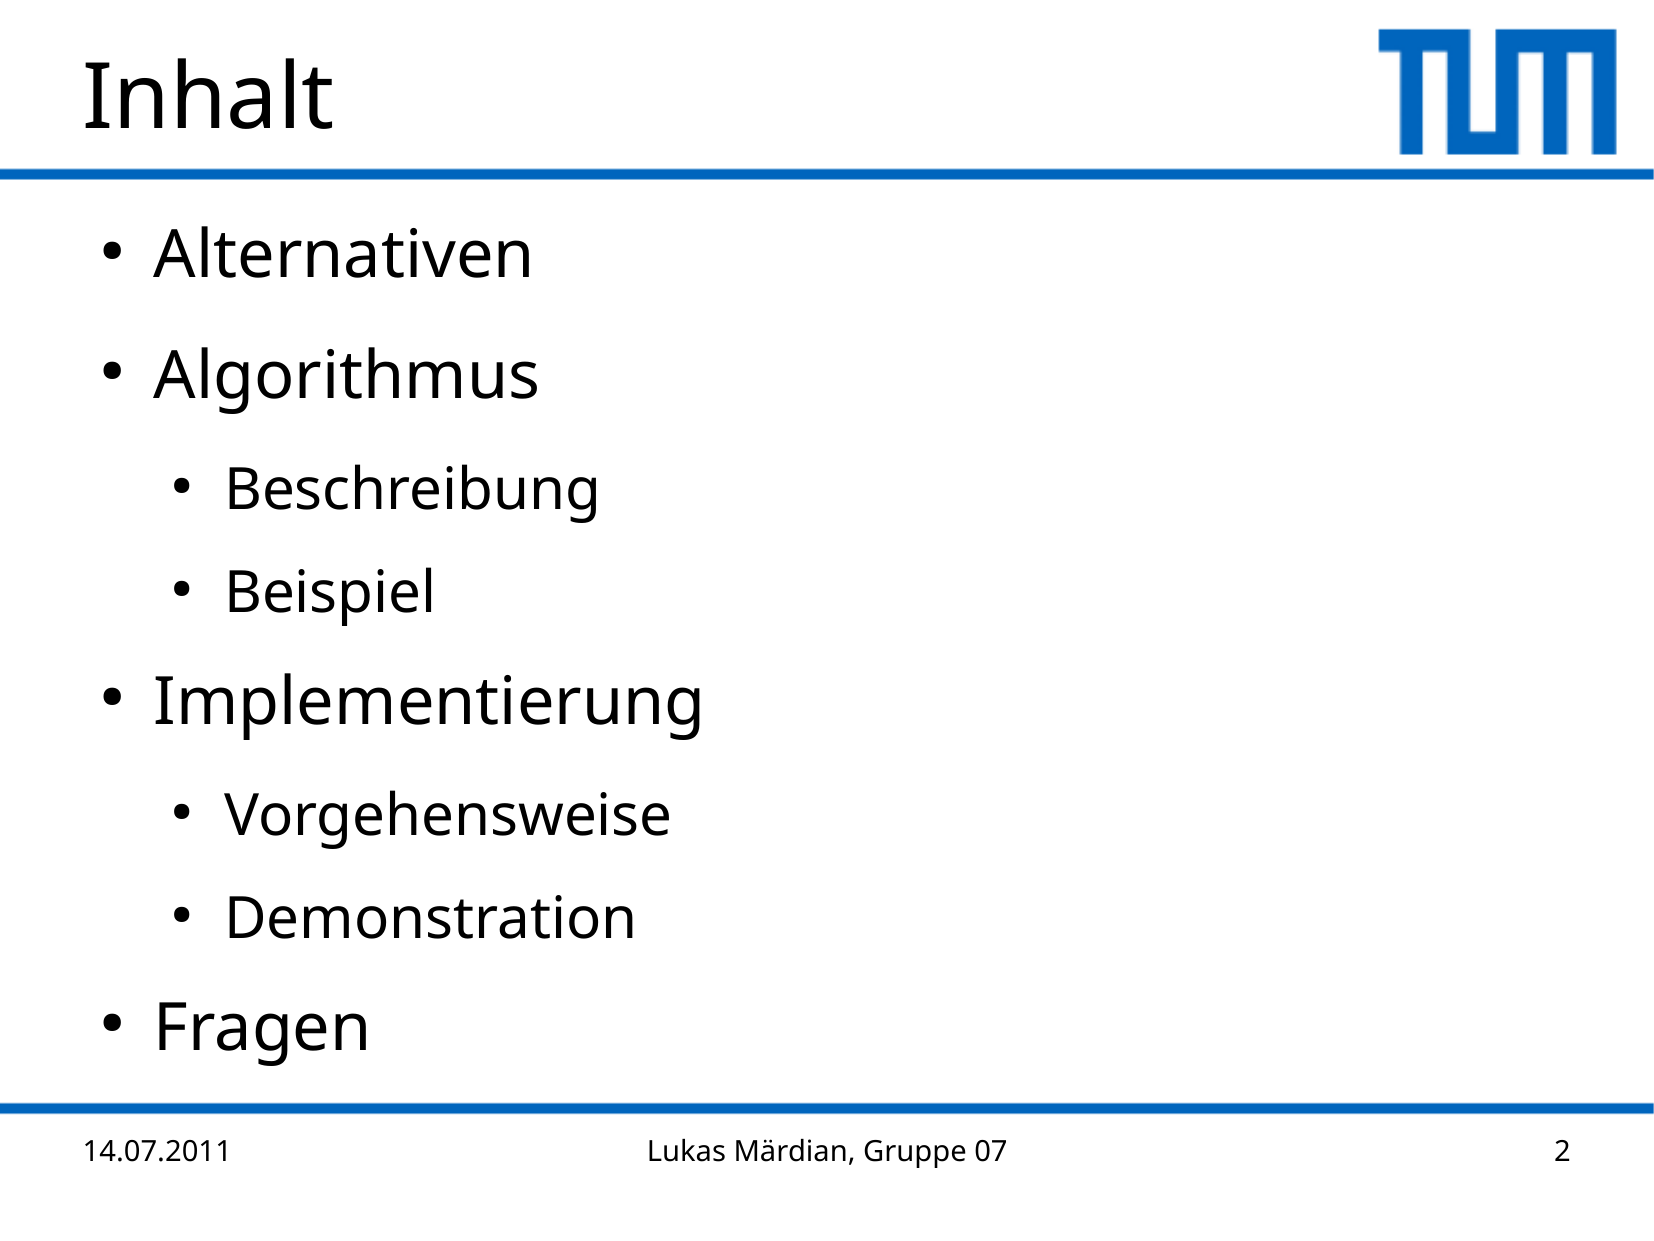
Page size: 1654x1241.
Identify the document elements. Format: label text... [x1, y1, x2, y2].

picture [0, 0, 1654, 1241]
title Inhalt [82, 41, 1359, 145]
list Alternativen Algorithmus Beschreibung Beispiel Implementierung Vorgehensweise Demonstration Fragen [82, 206, 1571, 1093]
